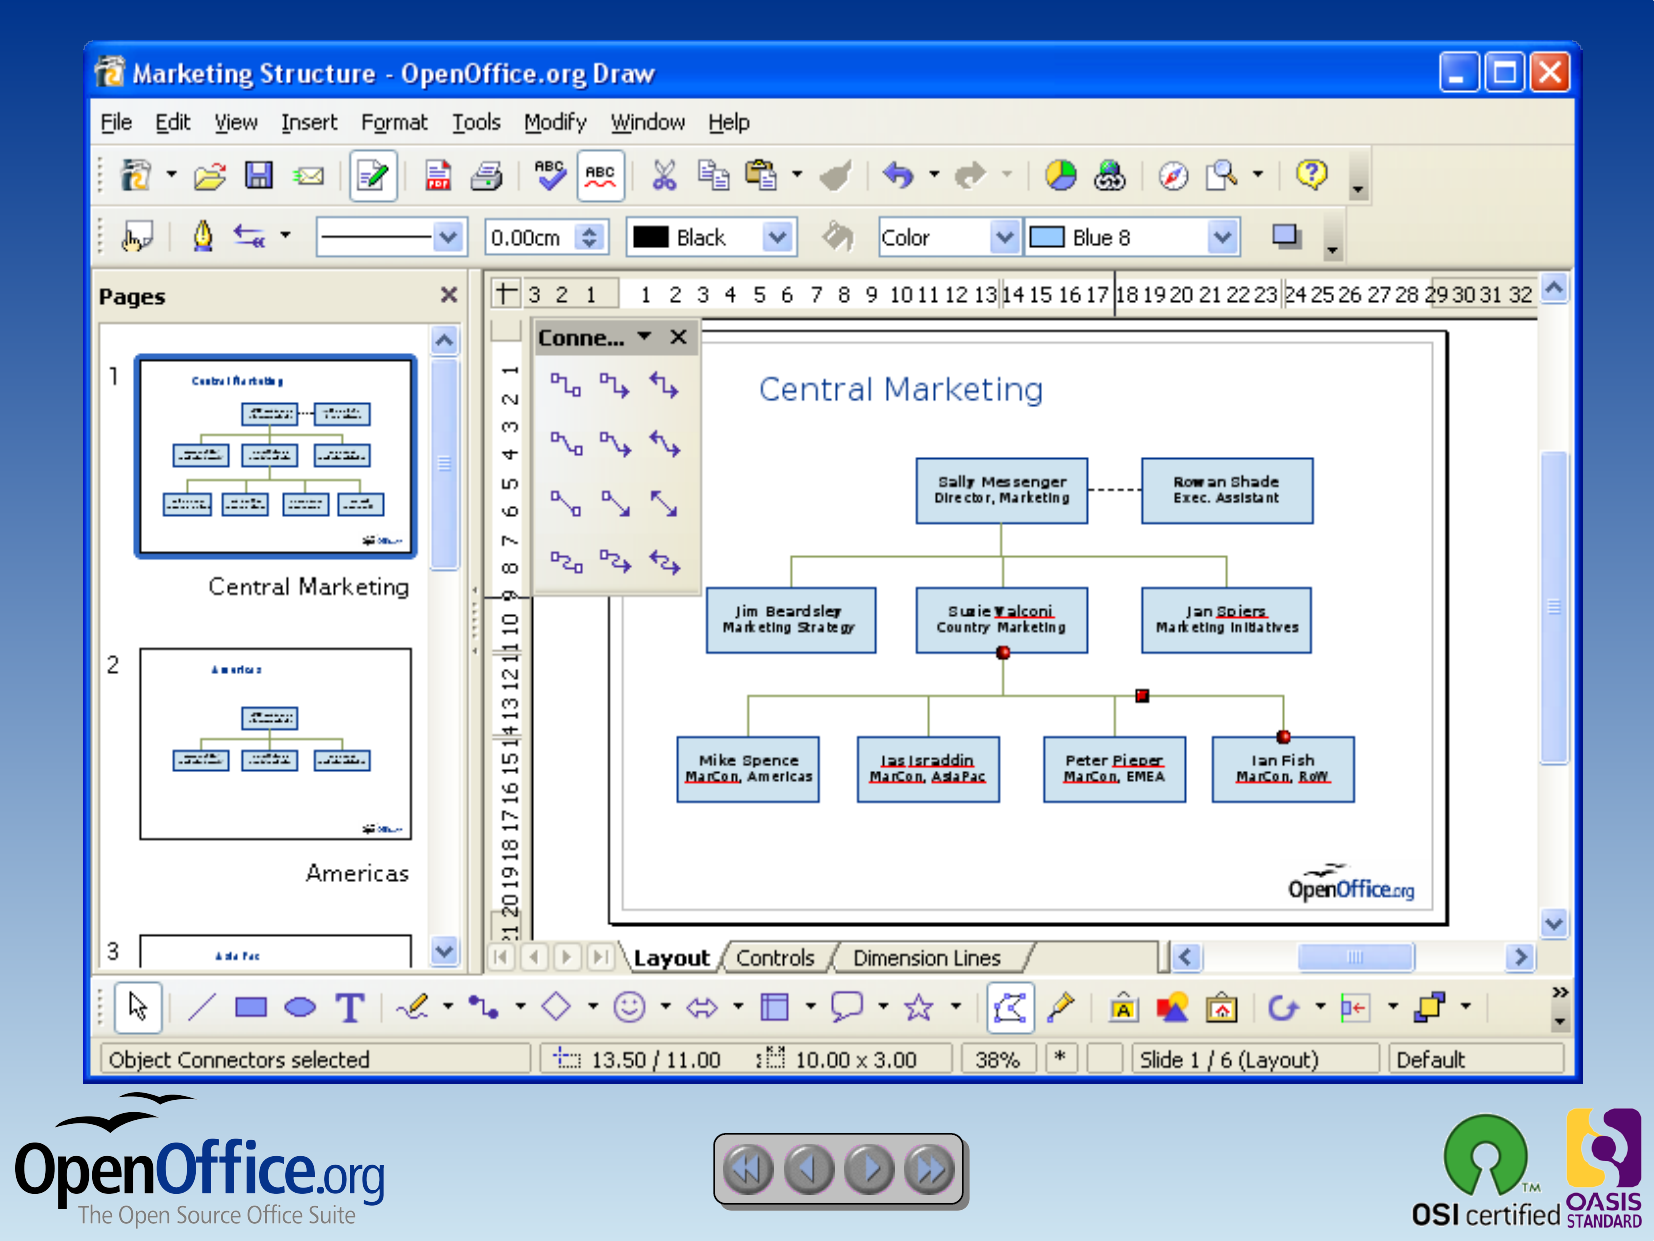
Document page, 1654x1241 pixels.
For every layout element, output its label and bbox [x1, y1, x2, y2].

picture [904, 1144, 955, 1195]
picture [723, 1144, 774, 1195]
picture [784, 1144, 835, 1195]
picture [83, 40, 1583, 1084]
picture [15, 1092, 384, 1229]
text_box [714, 1133, 963, 1204]
picture [1405, 1102, 1654, 1238]
picture [844, 1144, 895, 1195]
